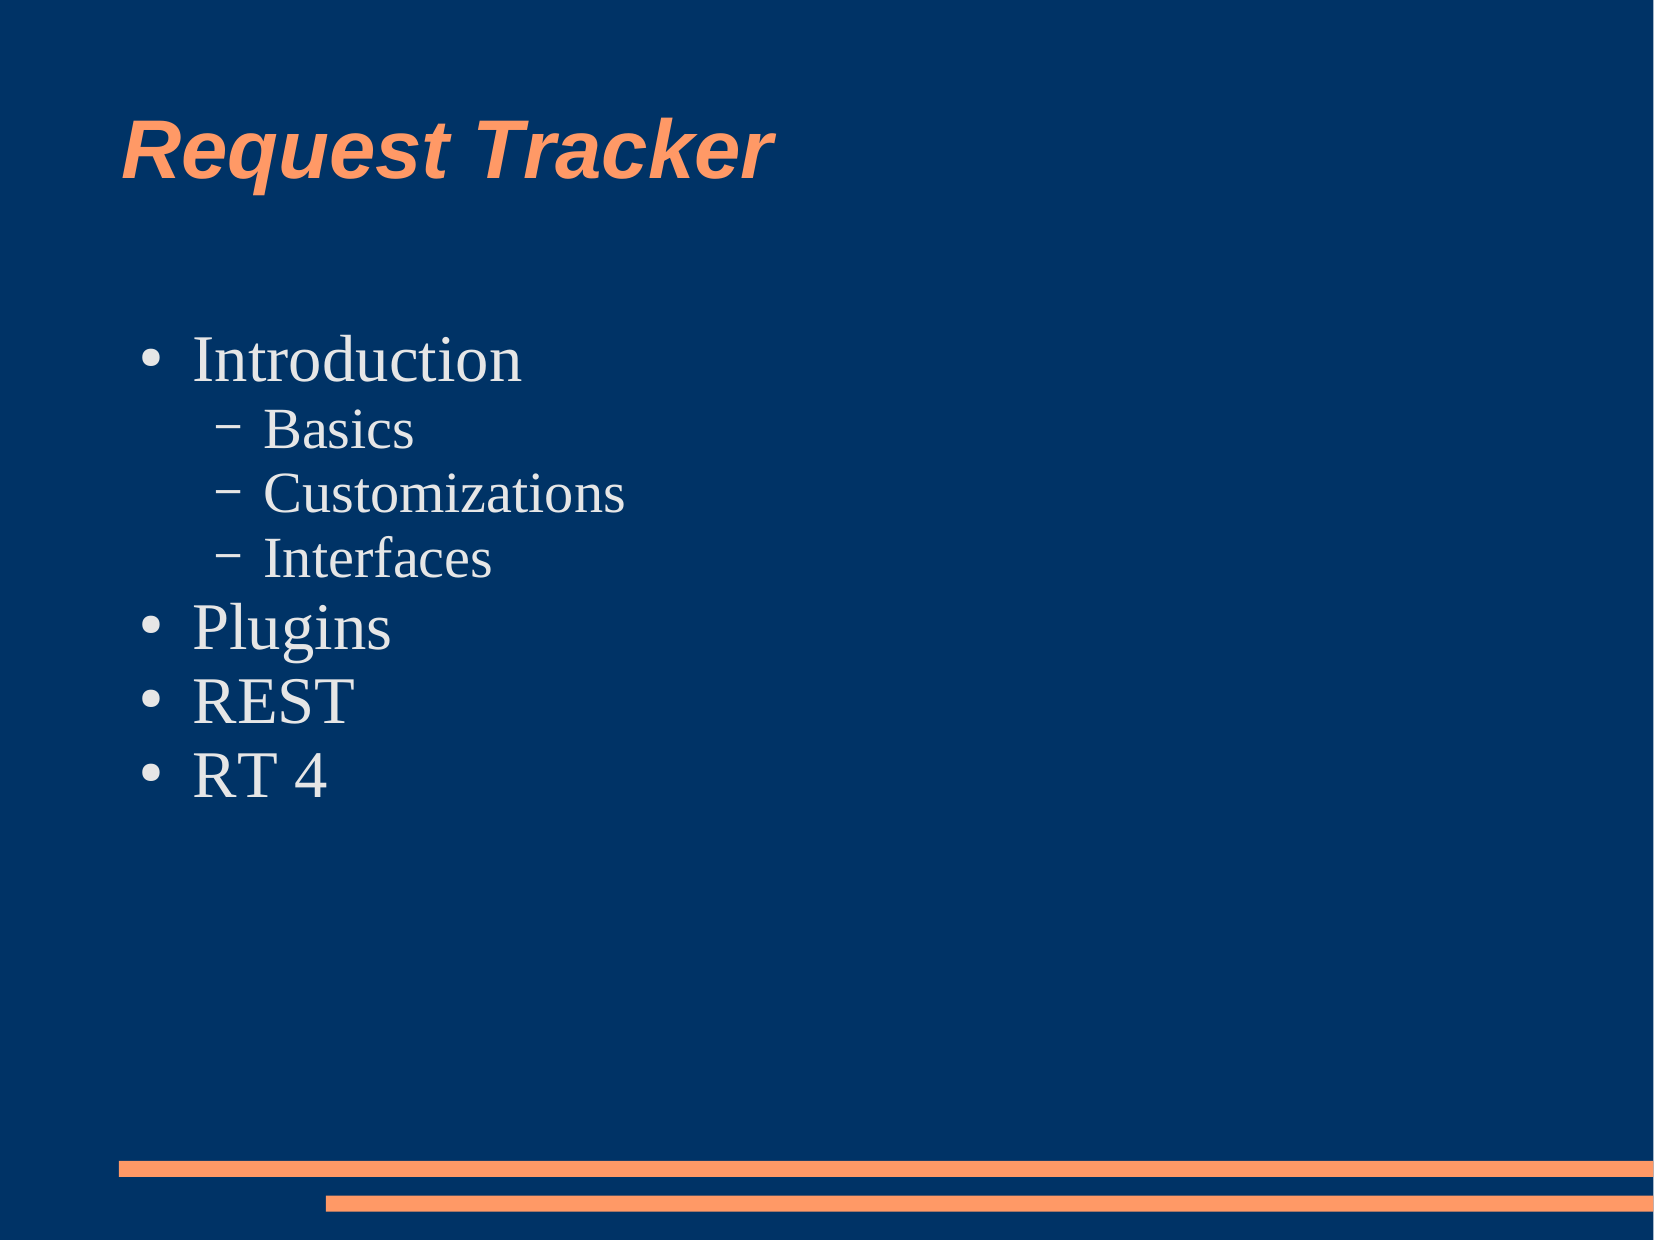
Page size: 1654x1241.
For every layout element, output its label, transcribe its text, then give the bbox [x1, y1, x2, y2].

list Introduction Basics Customizations Interfaces Plugins REST RT 4 [121, 322, 1561, 1118]
title Request Tracker [121, 53, 1534, 247]
